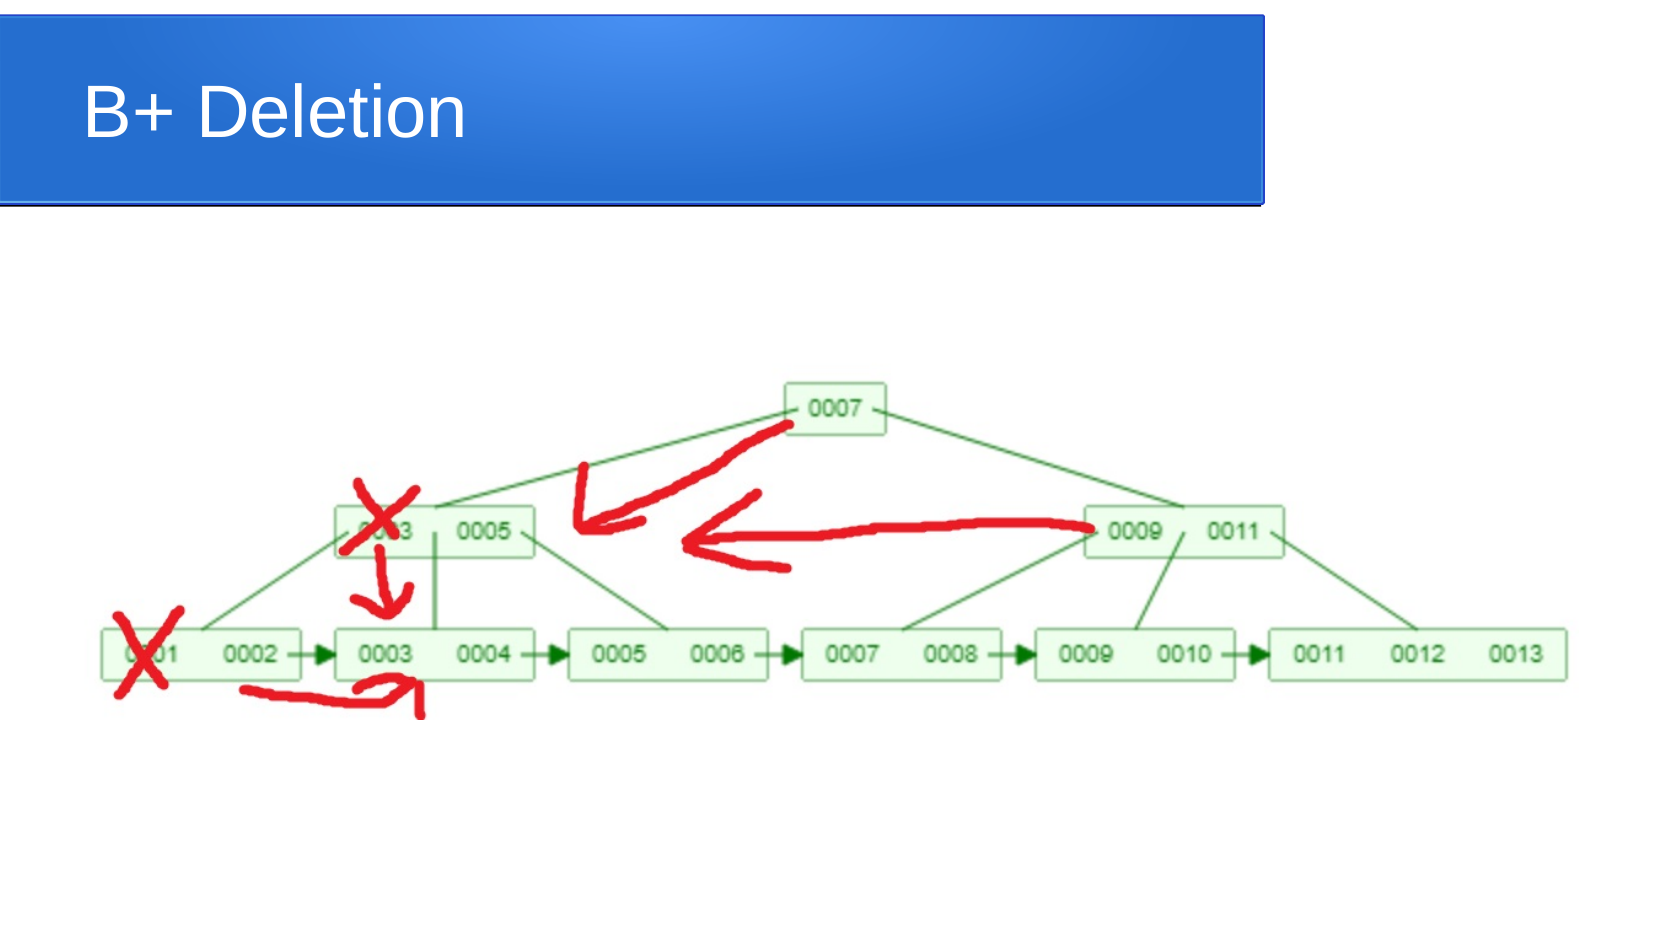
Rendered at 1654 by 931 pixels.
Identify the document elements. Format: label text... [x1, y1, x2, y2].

title B+ Deletion [82, 35, 1235, 189]
picture [65, 344, 1606, 721]
